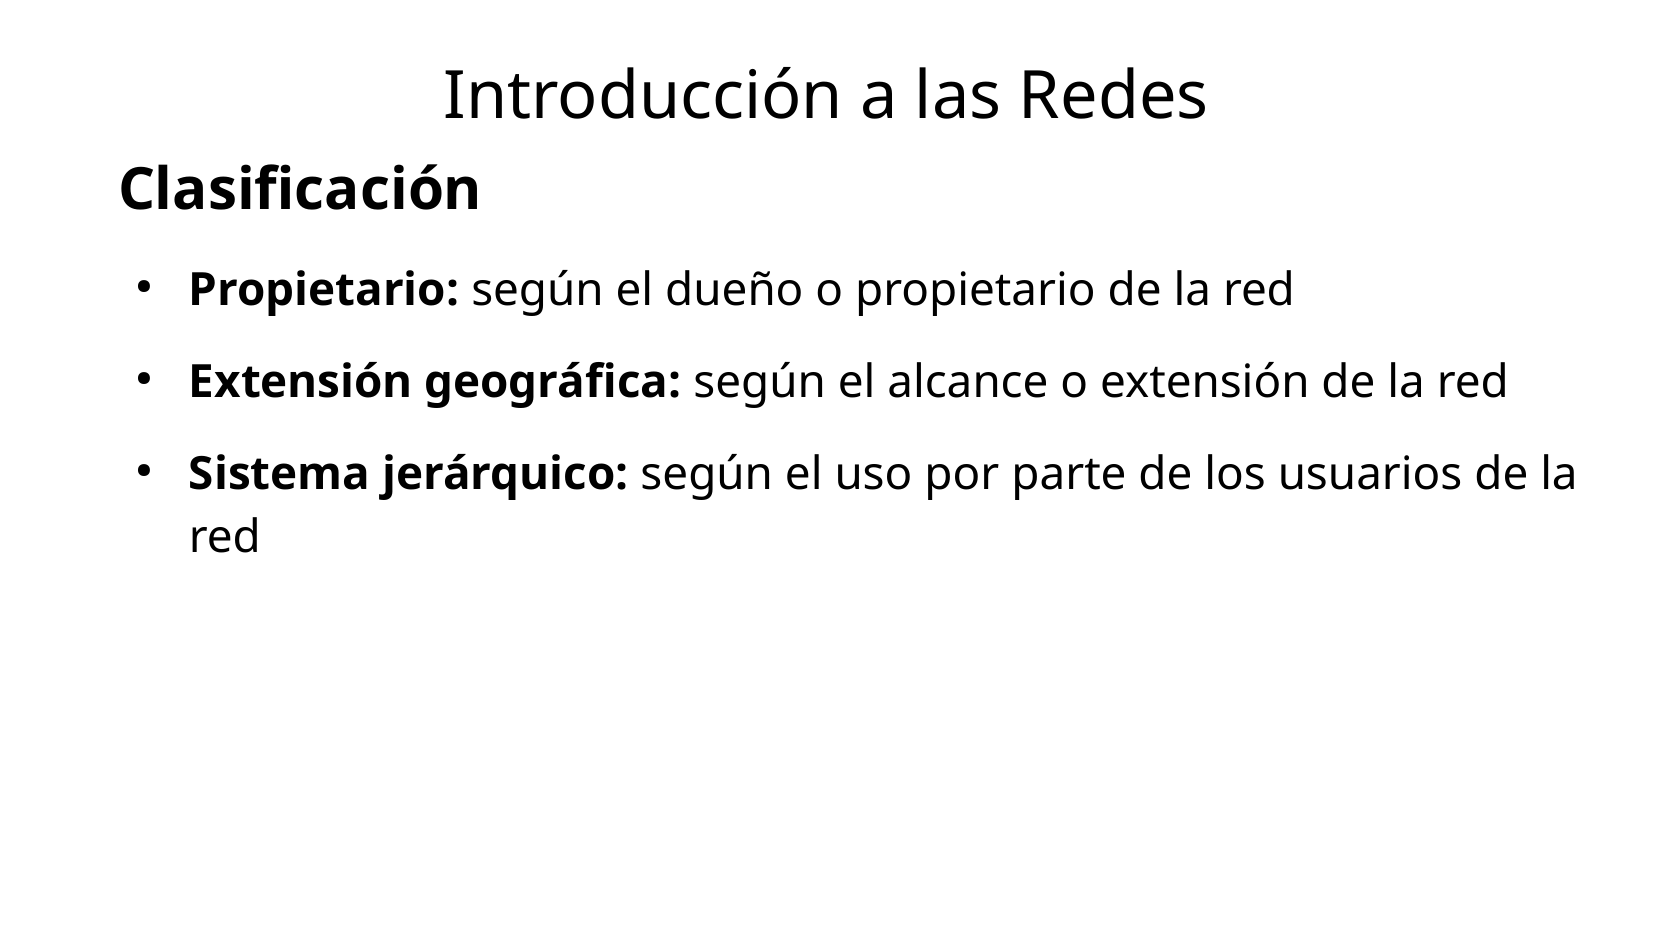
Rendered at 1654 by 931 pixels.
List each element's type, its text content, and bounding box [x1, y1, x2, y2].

title Introducción a las Redes [82, 37, 1571, 147]
list Clasificación Propietario: según el dueño o propietario de la red Extensión geográfica: según el alcance o extensión de la red Sistema jerárquico: según el uso por parte de los usuarios de la red [59, 147, 1595, 886]
